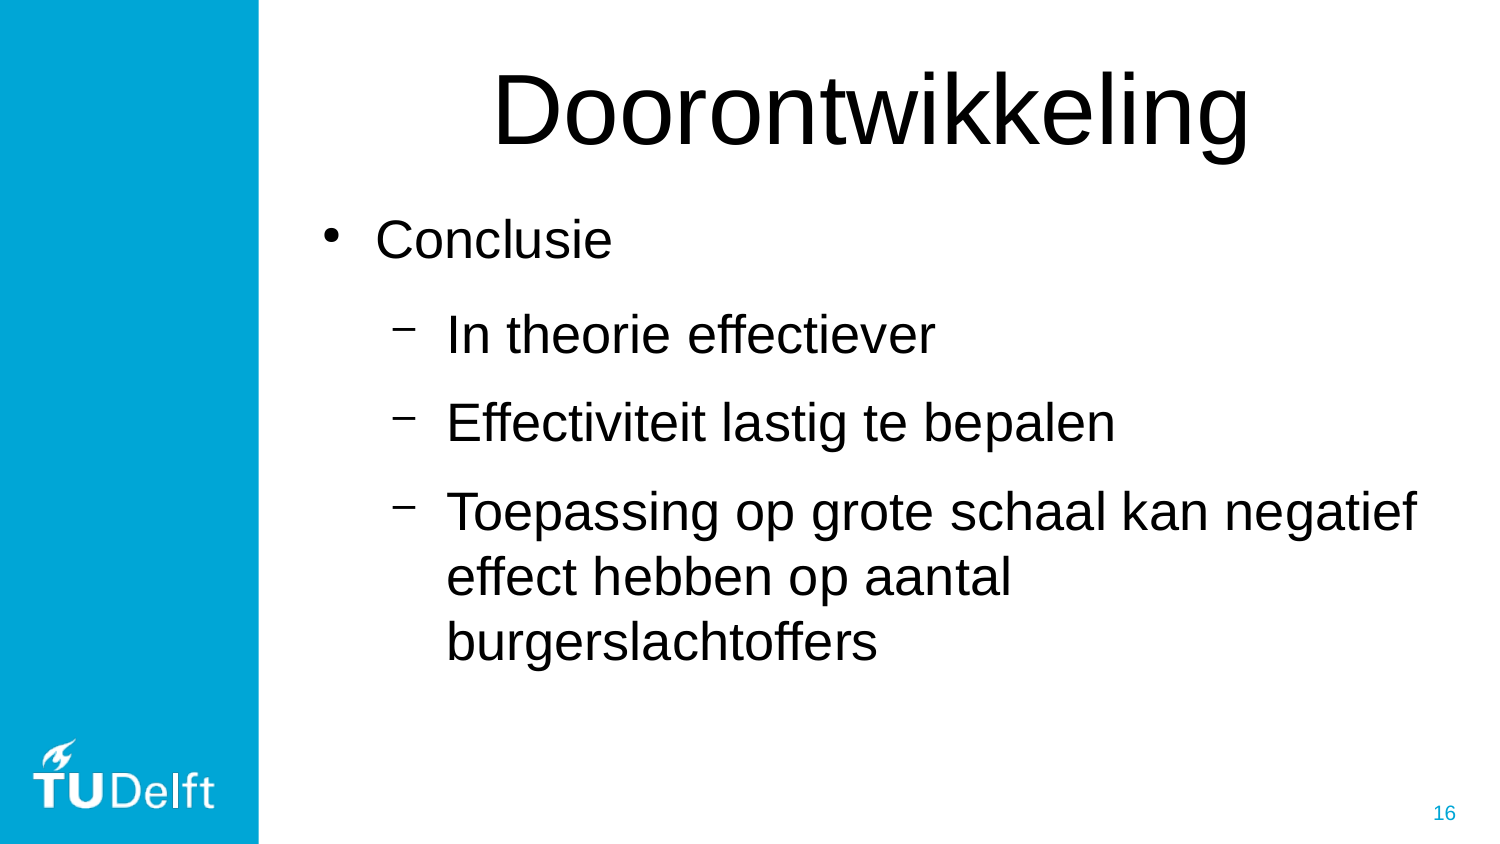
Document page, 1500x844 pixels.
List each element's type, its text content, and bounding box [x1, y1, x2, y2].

list Conclusie In theorie effectiever Effectiviteit lastig te bepalen Toepassing op grote schaal kan negatief effect hebben op aantal burgerslachtoffers [289, 196, 1455, 769]
title Doorontwikkeling [289, 33, 1455, 175]
